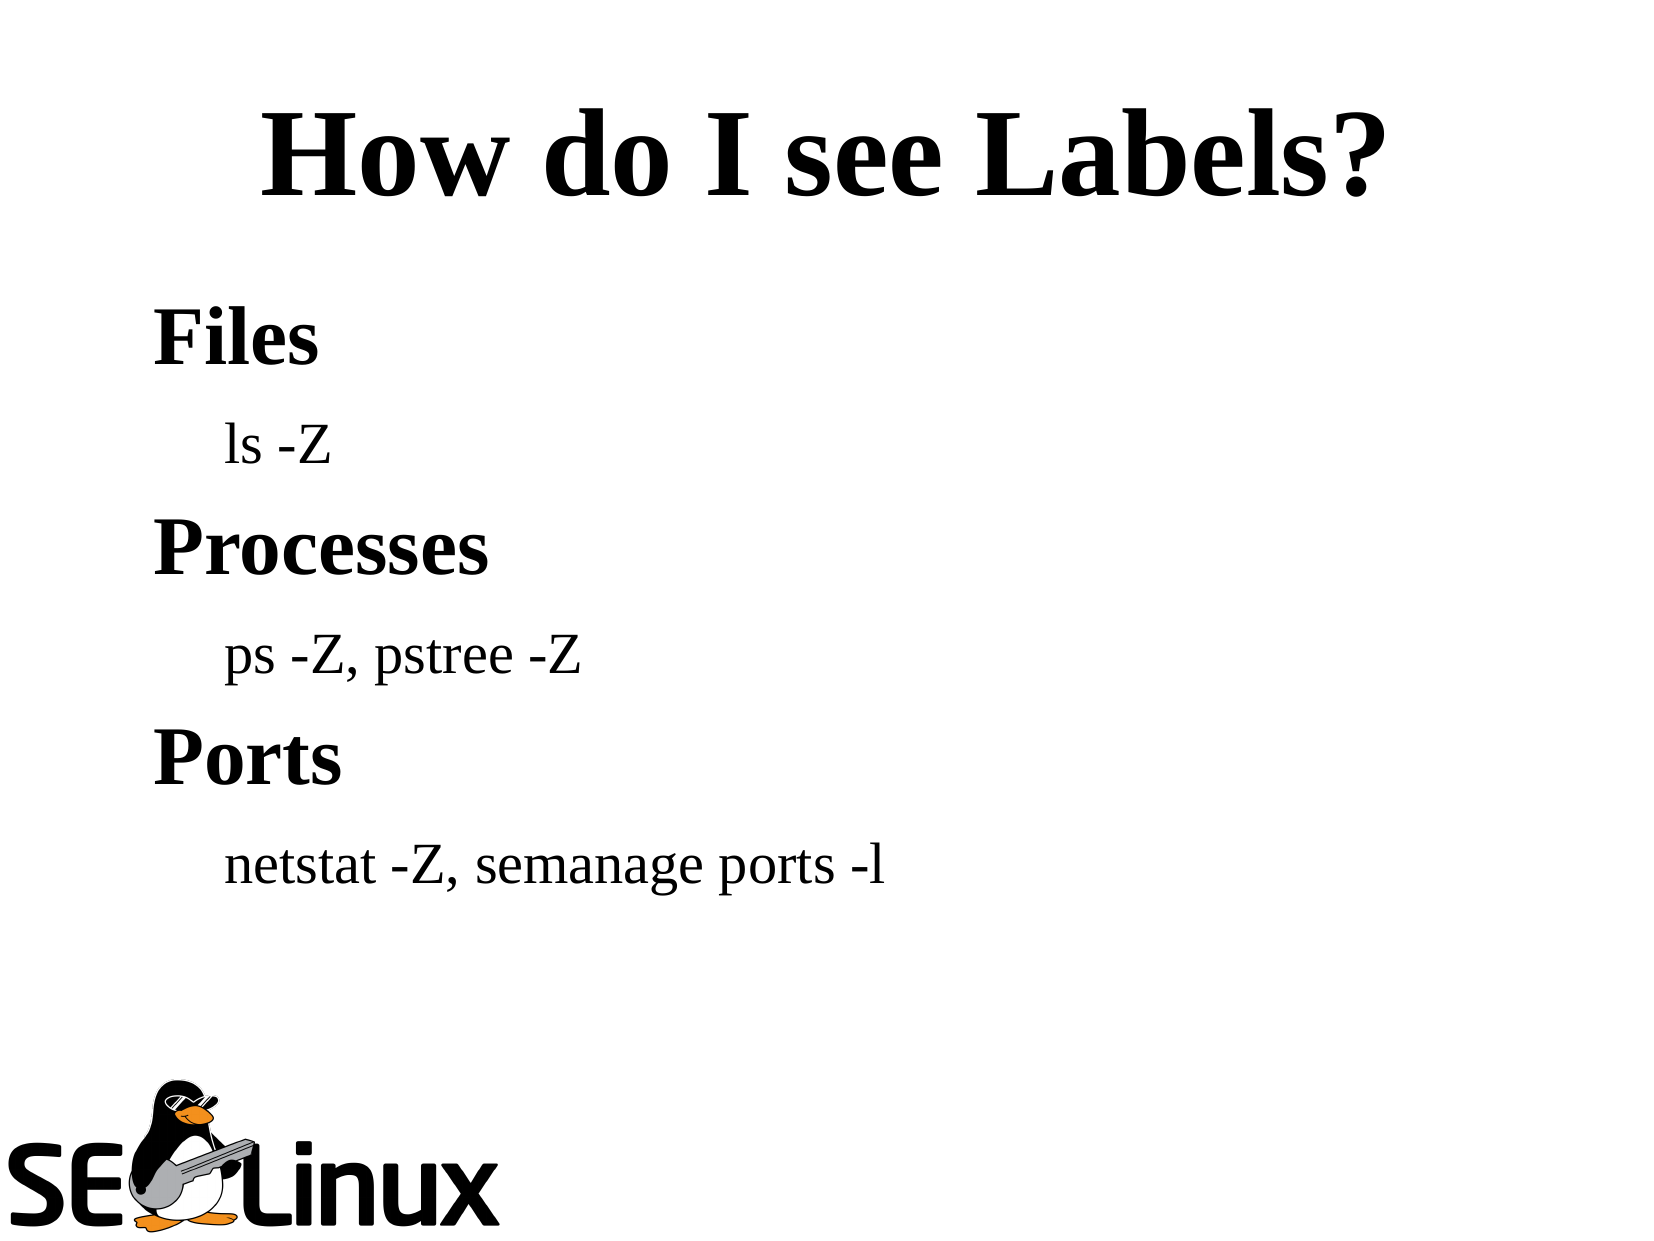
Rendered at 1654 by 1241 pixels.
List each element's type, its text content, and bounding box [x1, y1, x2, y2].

list Files ls -Z Processes ps -Z, pstree -Z Ports netstat -Z, semanage ports -l [82, 290, 1571, 1010]
title How do I see Labels? [82, 49, 1571, 257]
picture [0, 919, 526, 1241]
